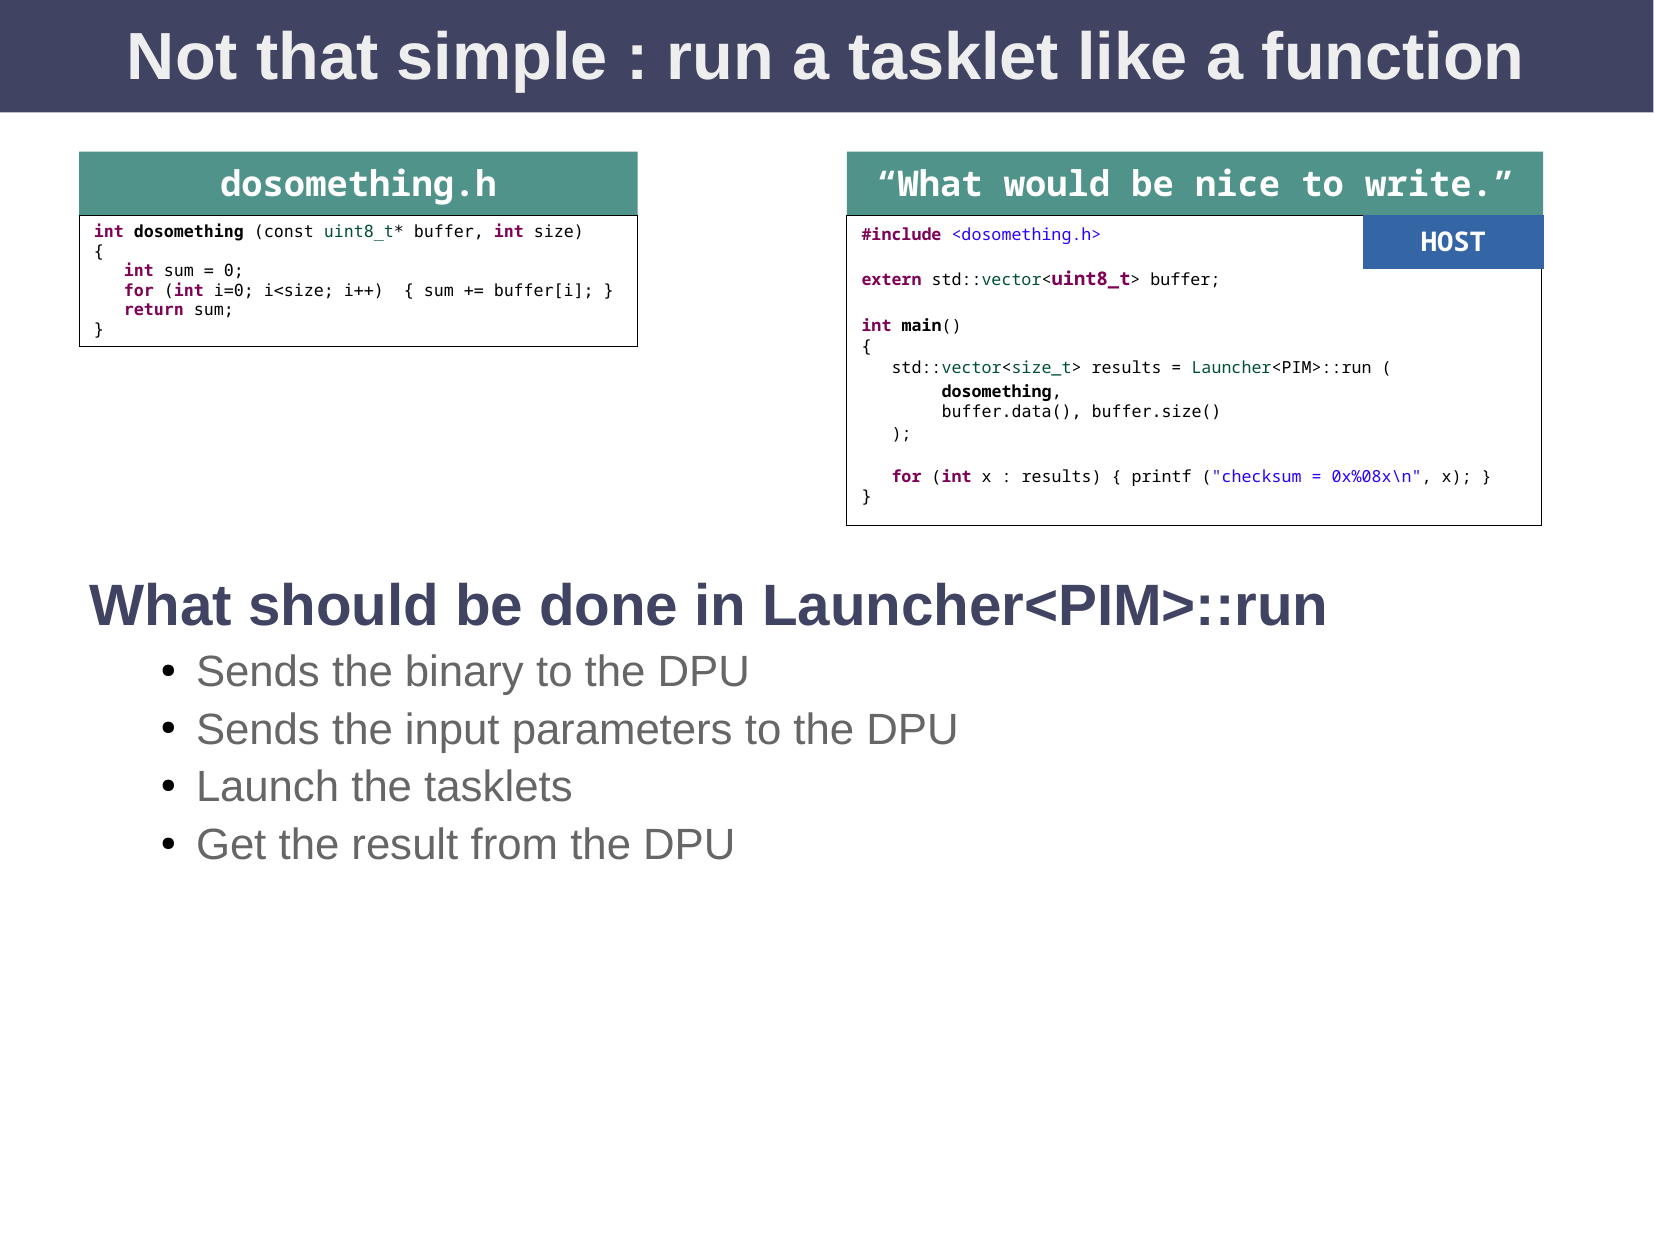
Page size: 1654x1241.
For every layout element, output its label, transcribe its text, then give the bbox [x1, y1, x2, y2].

text_box HOST [1363, 215, 1544, 269]
text_box “What would be nice to write.” [846, 151, 1544, 215]
text_box dosomething.h [79, 151, 638, 215]
text_box Not that simple : run a tasklet like a function [0, 0, 1654, 113]
text_box What should be done in Launcher<PIM>::run Sends the binary to the DPU Sends the input parameters to the DPU Launch the tasklets Get the result from the DPU [75, 565, 1619, 1064]
text_box int dosomething (const uint8_t* buffer, int size) { int sum = 0; for (int i=0; i<size; i++) { sum += buffer[i]; } return sum; } [79, 215, 638, 347]
text_box #include <dosomething.h> extern std::vector<uint8_t> buffer; int main() { std::vector<size_t> results = Launcher<PIM>::run ( dosomething, buffer.data(), buffer.size() ); for (int x : results) { printf ("checksum = 0x%08x\n", x); } } [846, 215, 1542, 526]
